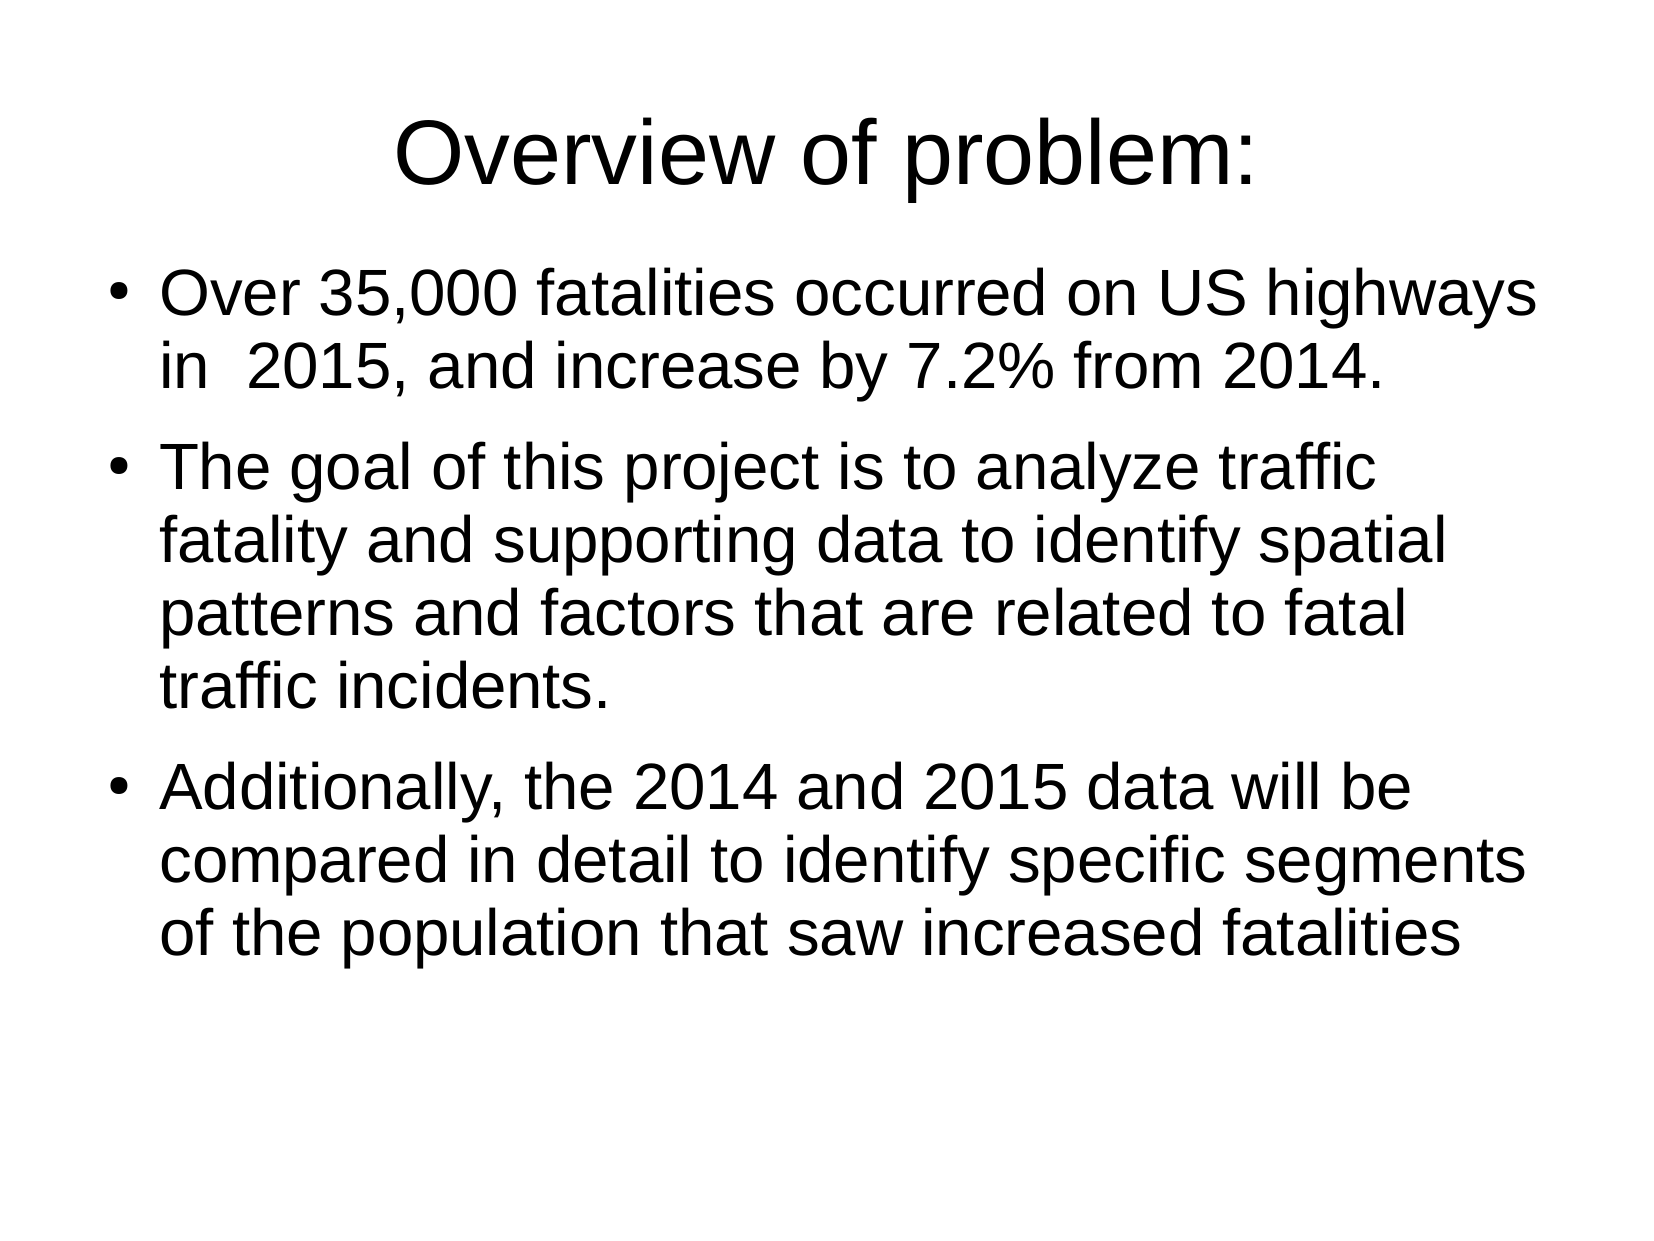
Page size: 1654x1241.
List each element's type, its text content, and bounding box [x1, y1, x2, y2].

title Overview of problem: [82, 49, 1571, 257]
list Over 35,000 fatalities occurred on US highways in 2015, and increase by 7.2% from 2014. The goal of this project is to analyze traffic fatality and supporting data to identify spatial patterns and factors that are related to fatal traffic incidents. Additionally, the 2014 and 2015 data will be compared in detail to identify specific segments of the population that saw increased fatalities [90, 256, 1579, 976]
